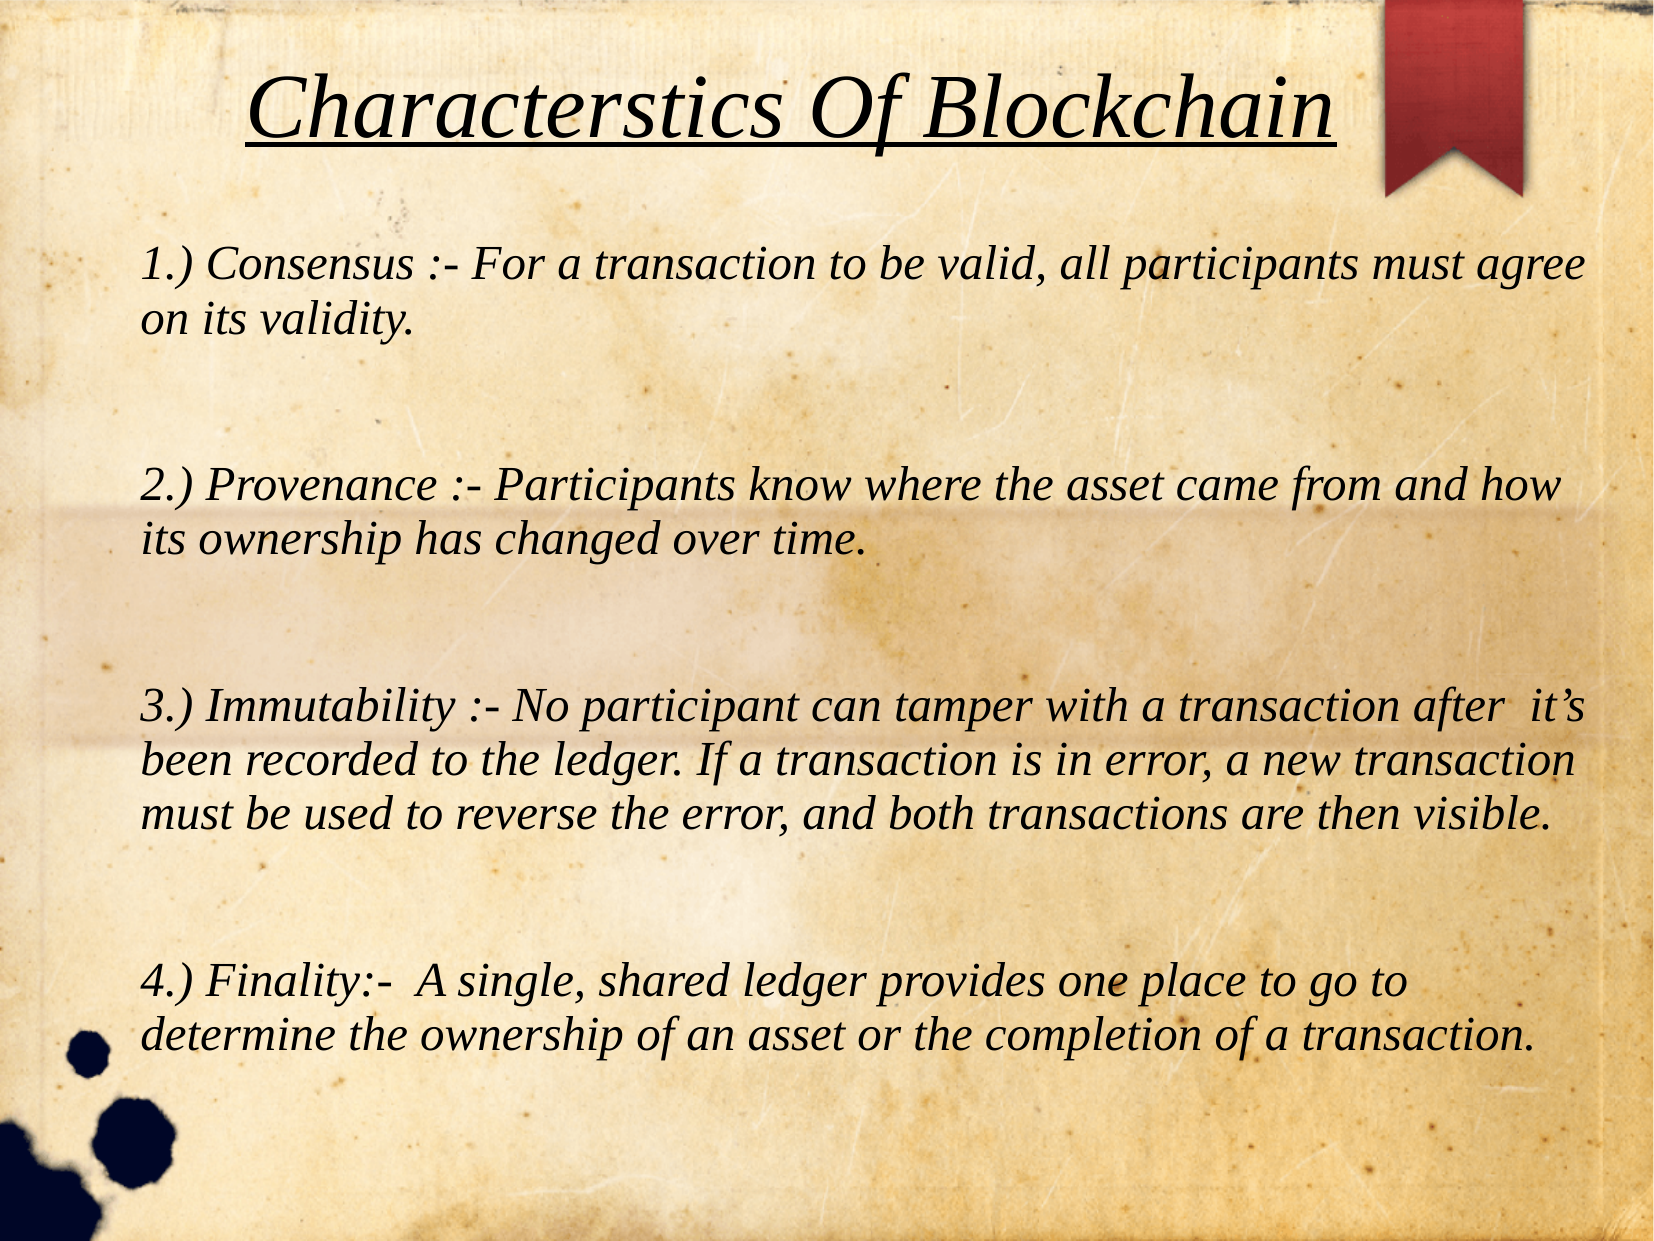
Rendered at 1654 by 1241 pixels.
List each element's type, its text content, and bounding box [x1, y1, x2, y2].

title Characterstics Of Blockchain [35, 11, 1548, 201]
list 1.) Consensus :- For a transaction to be valid, all participants must agree on its validity. 2.) Provenance :- Participants know where the asset came from and how its ownership has changed over time. 3.) Immutability :- No participant can tamper with a transaction after it’s been recorded to the ledger. If a transaction is in error, a new transaction must be used to reverse the error, and both transactions are then visible. 4.) Finality:- A single, shared ledger provides one place to go to determine the ownership of an asset or the completion of a transaction. [70, 236, 1595, 1075]
picture [0, 0, 1654, 1241]
